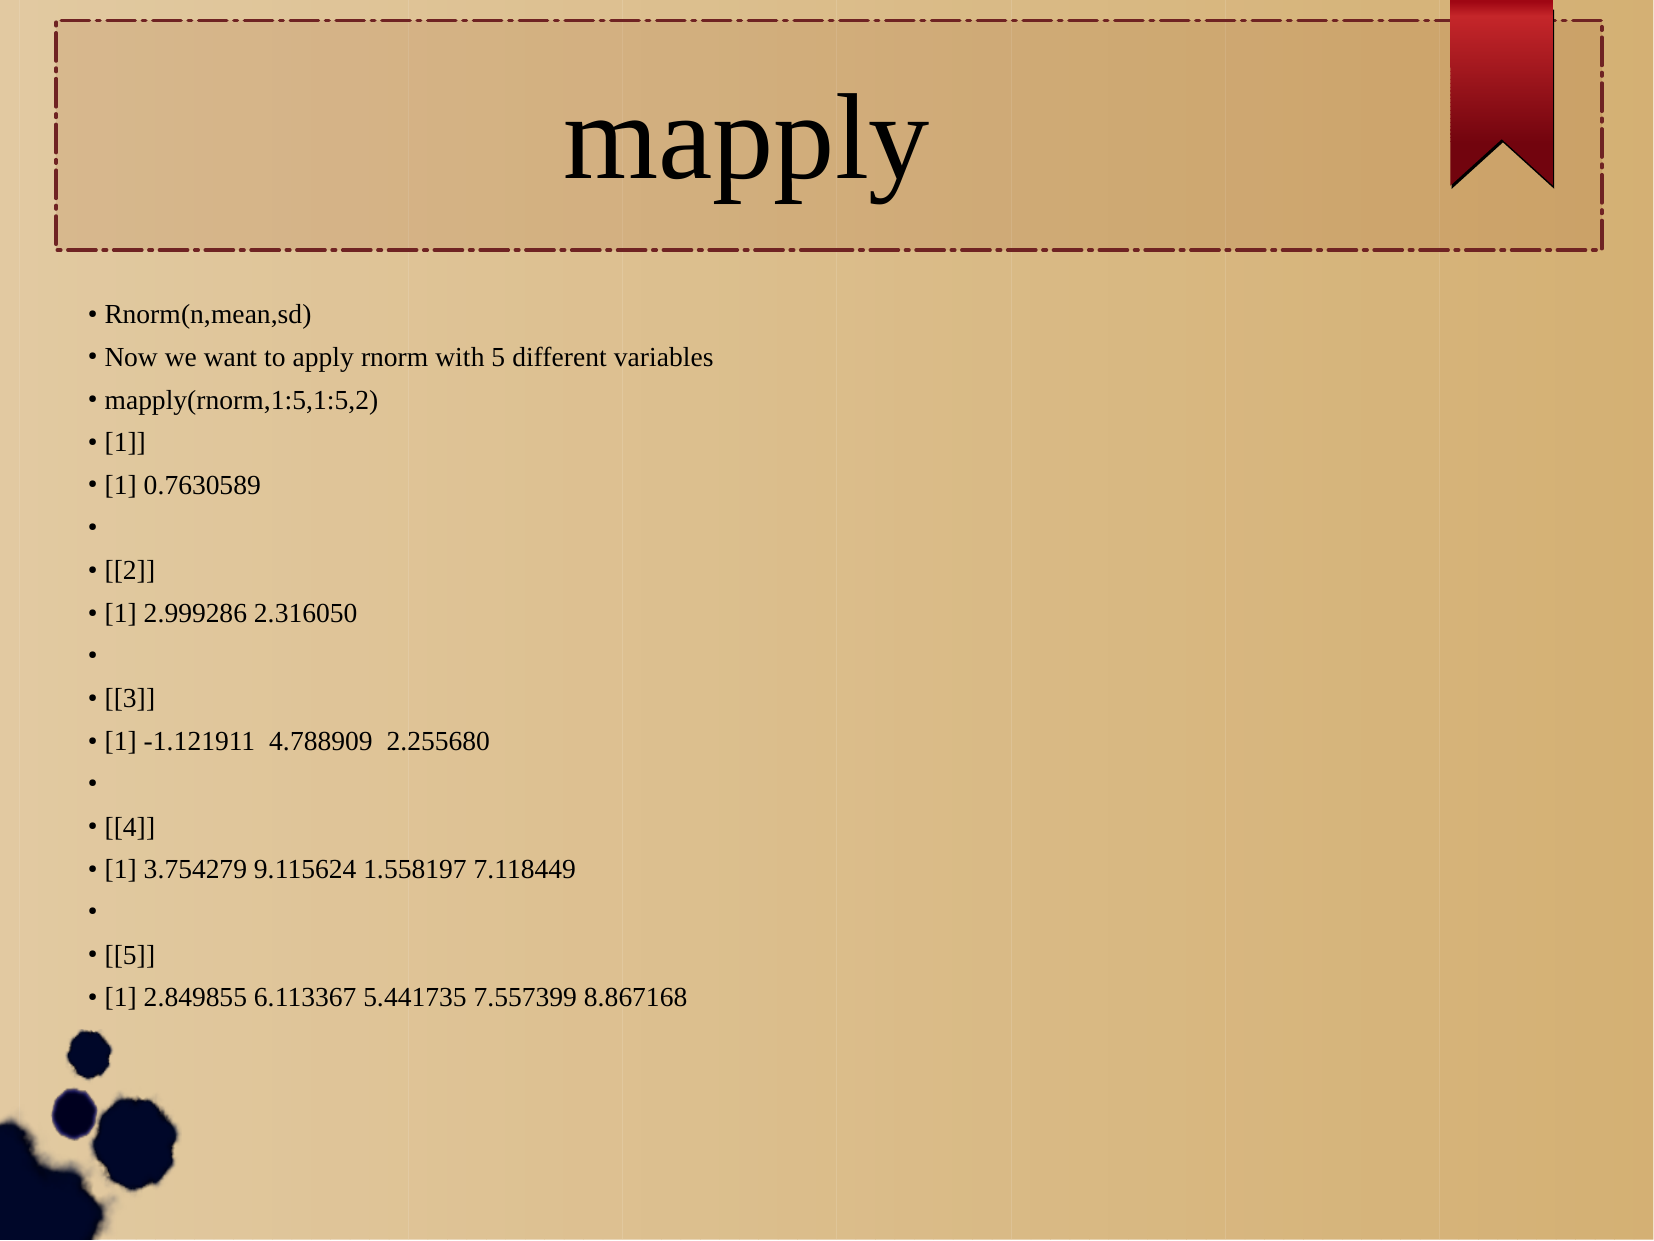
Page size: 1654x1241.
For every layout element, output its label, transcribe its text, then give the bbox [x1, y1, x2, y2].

title mapply [82, 47, 1412, 229]
list Rnorm(n,mean,sd) Now we want to apply rnorm with 5 different variables mapply(rnorm,1:5,1:5,2) [1]] [1] 0.7630589 [[2]] [1] 2.999286 2.316050 [[3]] [1] -1.121911 4.788909 2.255680 [[4]] [1] 3.754279 9.115624 1.558197 7.118449 [[5]] [1] 2.849855 6.113367 5.441735 7.557399 8.867168 [82, 299, 1571, 1019]
